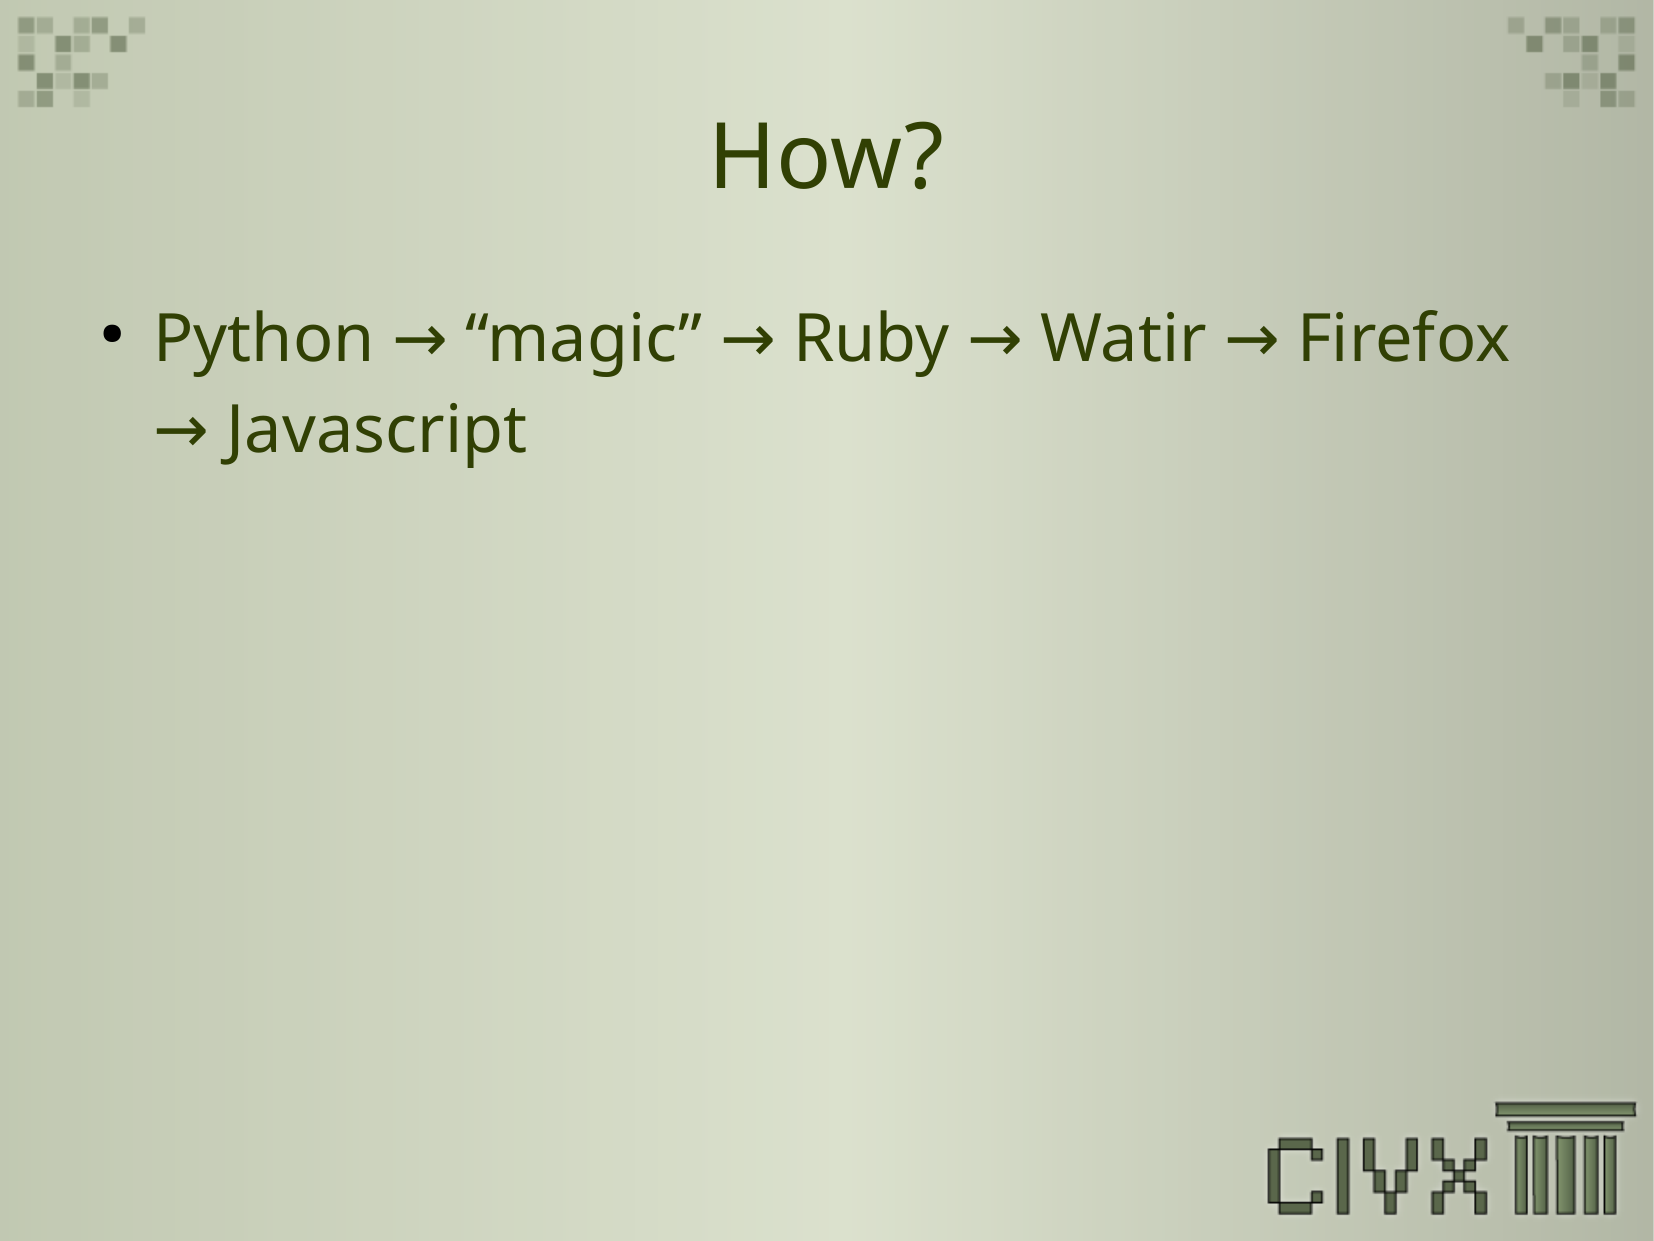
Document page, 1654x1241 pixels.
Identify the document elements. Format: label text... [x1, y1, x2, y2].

title How? [82, 56, 1571, 250]
picture [0, 0, 1654, 1241]
list Python → “magic” → Ruby → Watir → Firefox → Javascript [82, 290, 1571, 1094]
